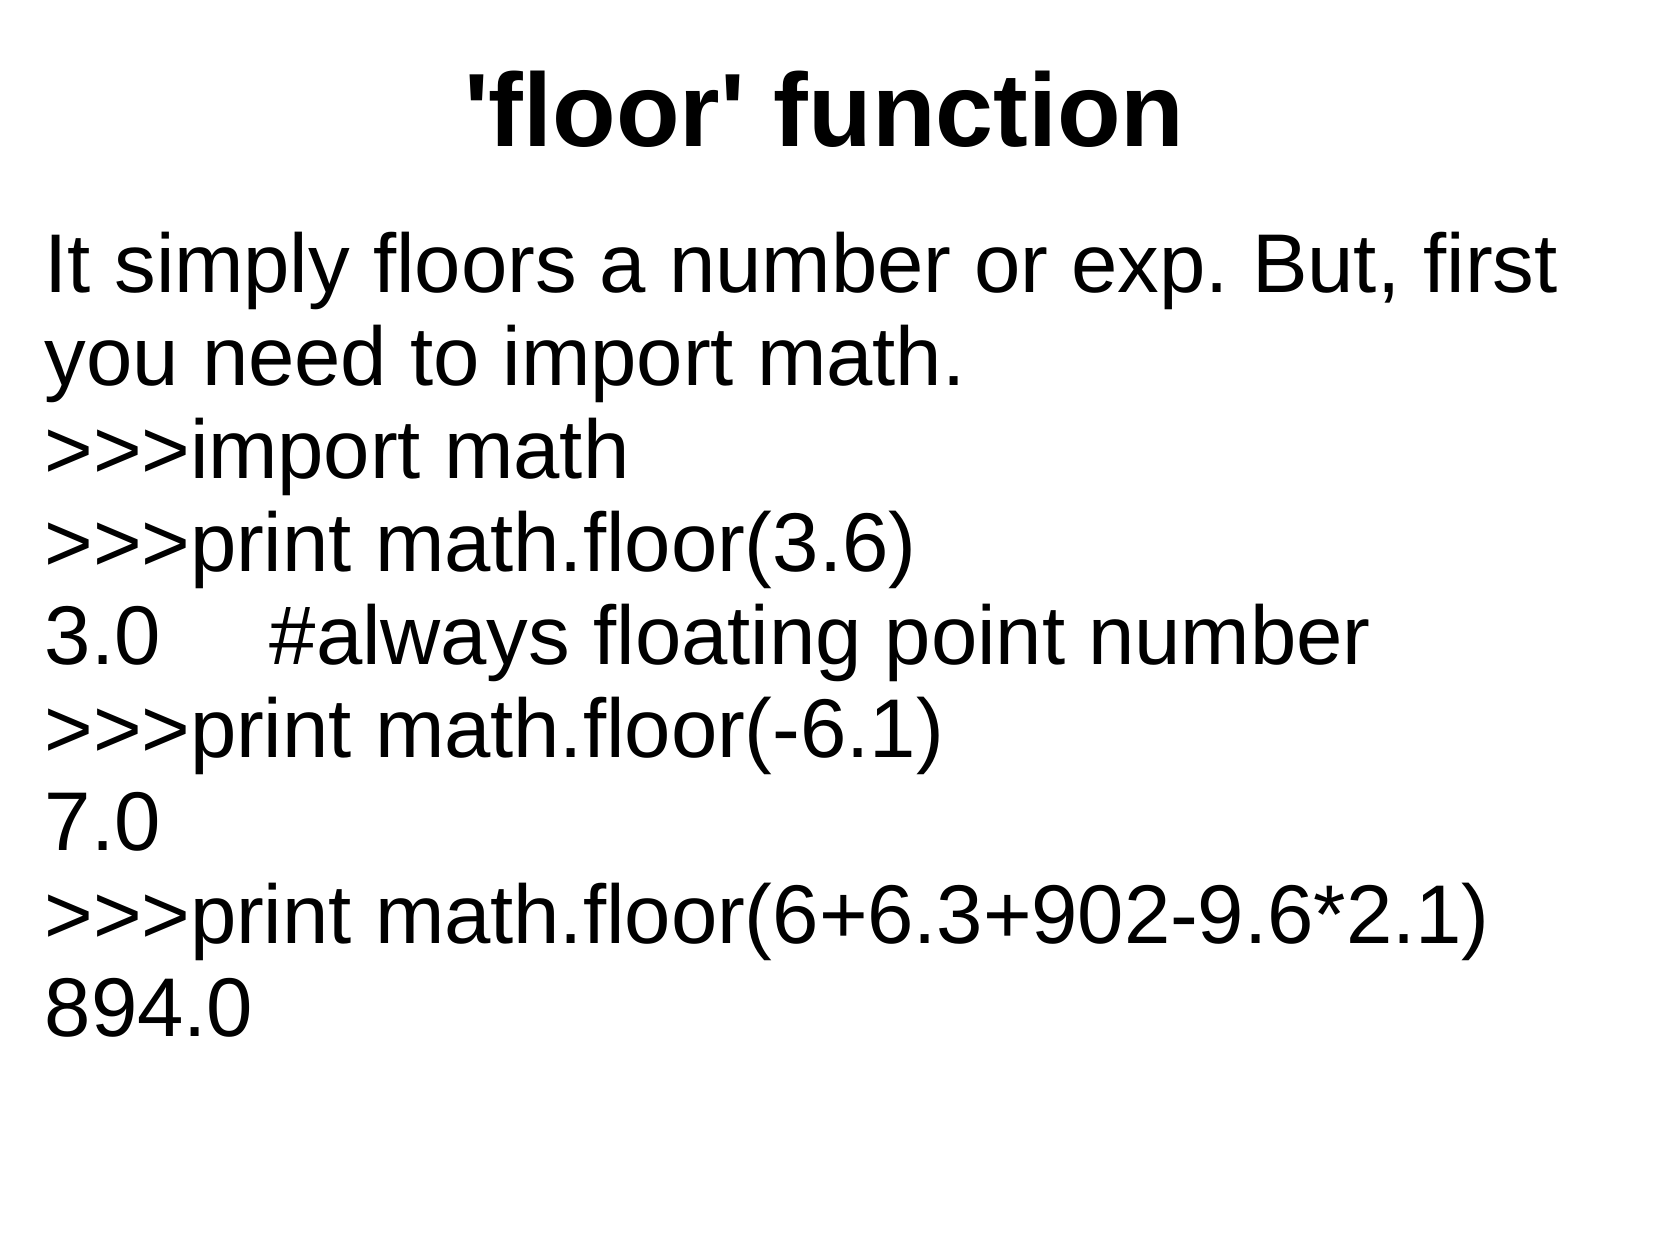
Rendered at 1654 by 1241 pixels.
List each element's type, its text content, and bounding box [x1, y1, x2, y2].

text_box 'floor' function [45, 45, 1606, 177]
text_box It simply floors a number or exp. But, first you need to import math. >>>import math >>>print math.floor(3.6) 3.0 #always floating point number >>>print math.floor(-6.1) 7.0 >>>print math.floor(6+6.3+902-9.6*2.1) 894.0 [30, 210, 1606, 1065]
